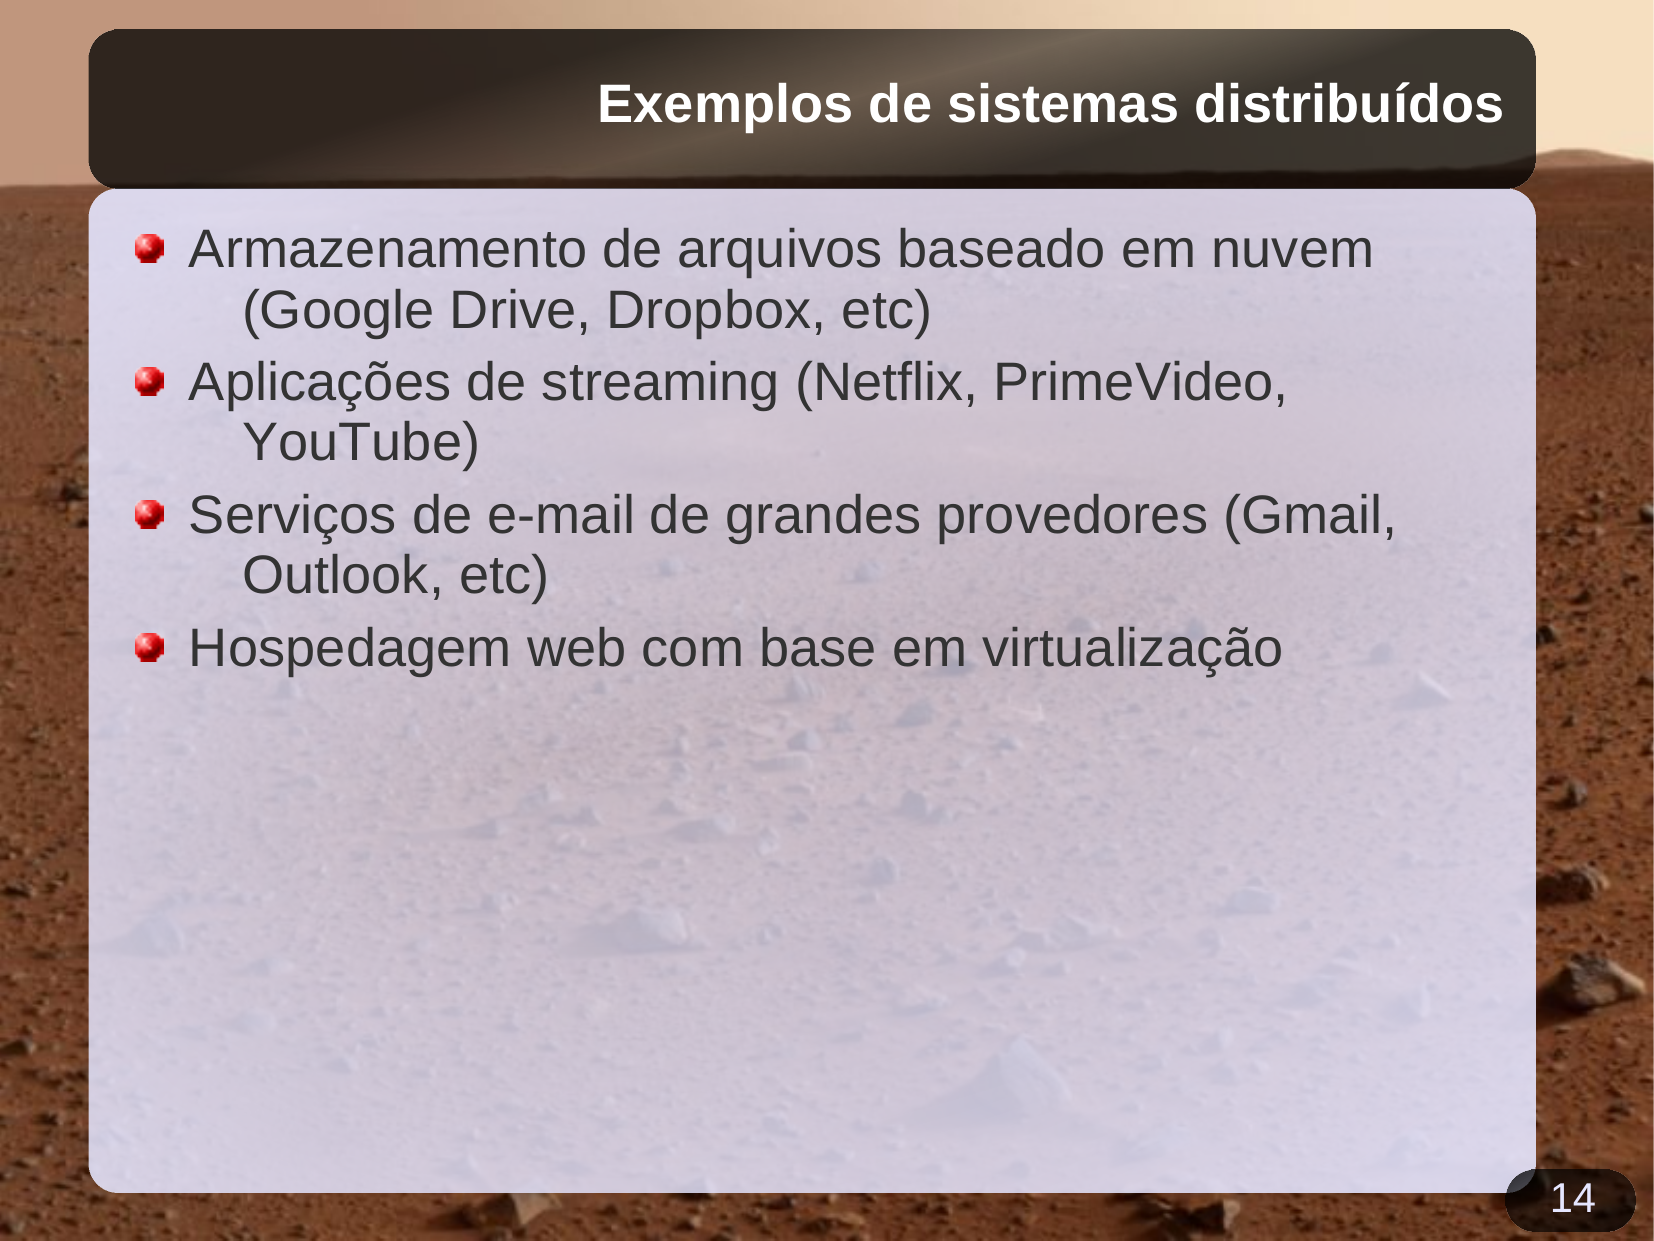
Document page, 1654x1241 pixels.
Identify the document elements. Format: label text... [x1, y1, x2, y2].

list Armazenamento de arquivos baseado em nuvem (Google Drive, Dropbox, etc) Aplicações de streaming (Netflix, PrimeVideo, YouTube) Serviços de e-mail de grandes provedores (Gmail, Outlook, etc) Hospedagem web com base em virtualização [118, 218, 1477, 1164]
title Exemplos de sistemas distribuídos [118, 59, 1506, 148]
picture [0, 0, 1654, 1241]
